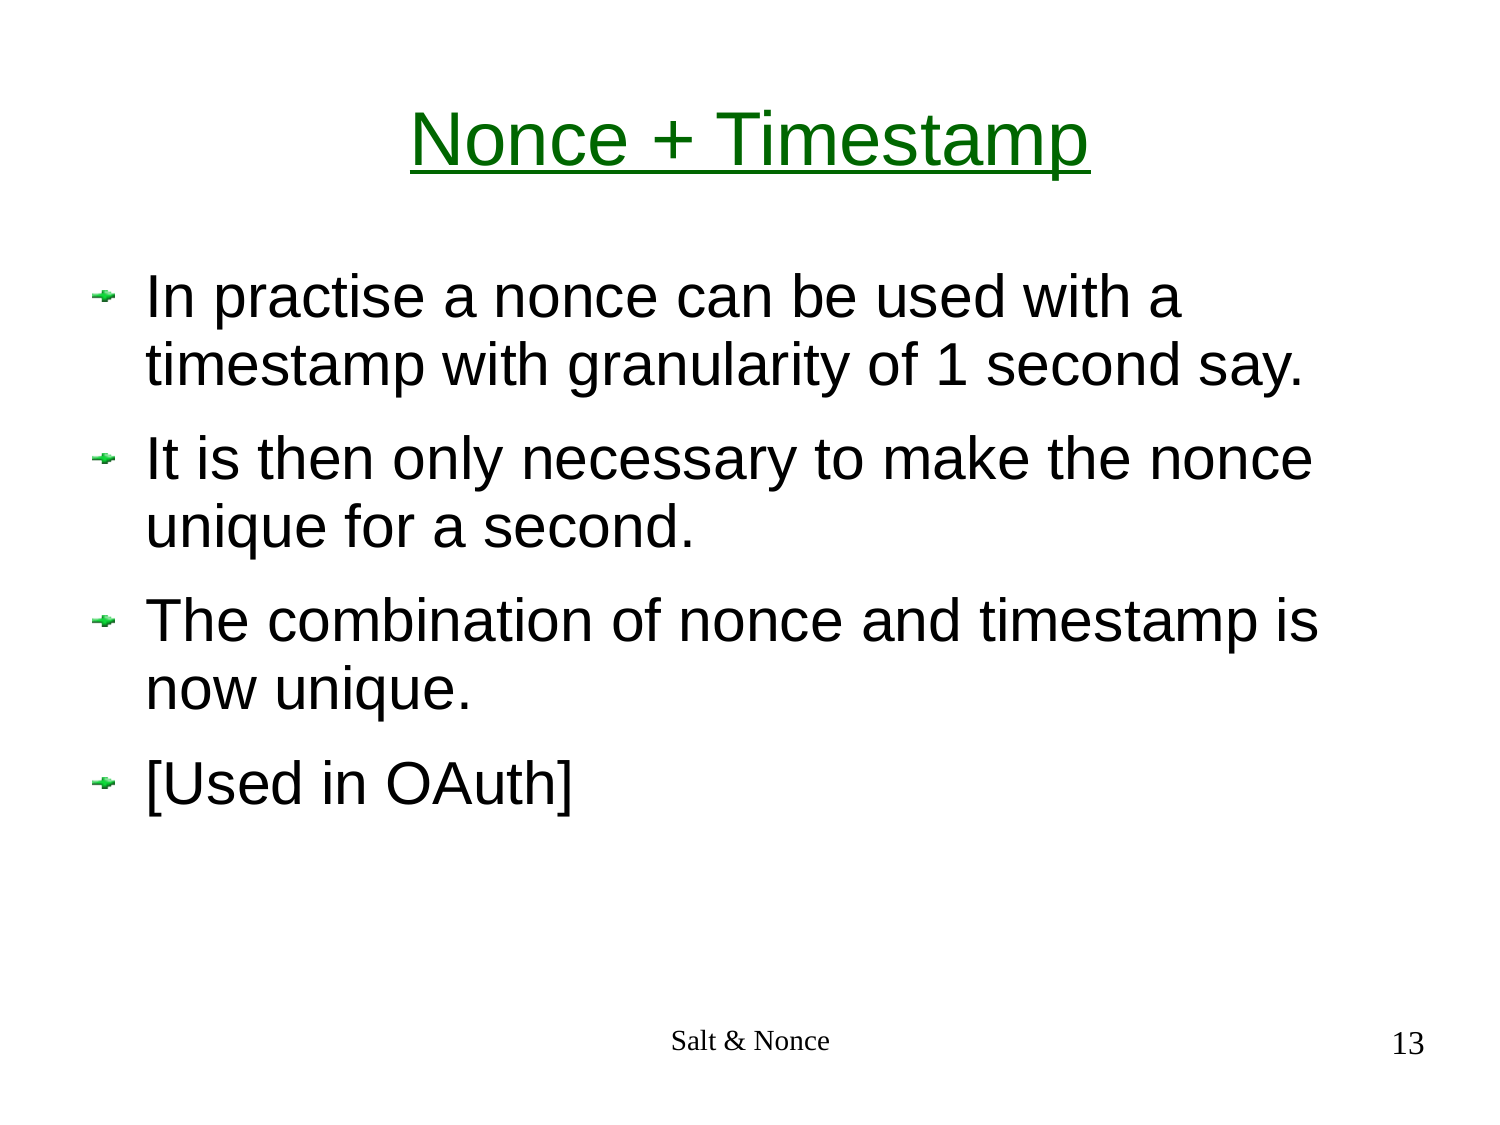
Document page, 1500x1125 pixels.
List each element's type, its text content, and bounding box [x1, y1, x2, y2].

list In practise a nonce can be used with a timestamp with granularity of 1 second say. It is then only necessary to make the nonce unique for a second. The combination of nonce and timestamp is now unique. [Used in OAuth] [75, 262, 1425, 1006]
title Nonce + Timestamp [75, 45, 1425, 233]
